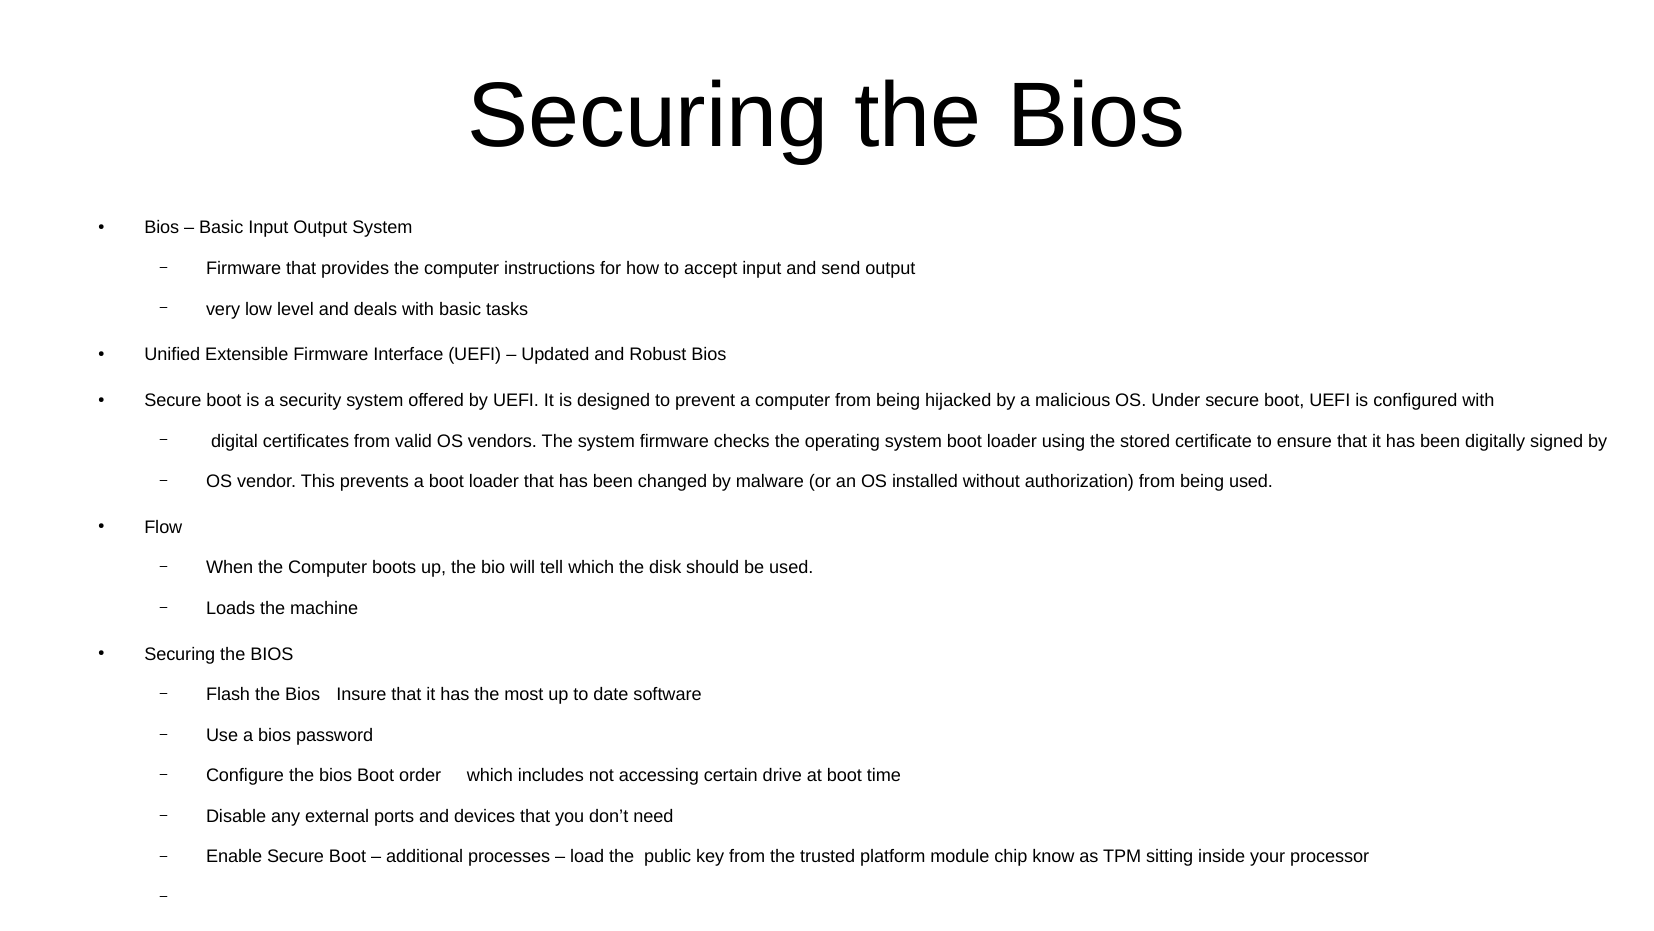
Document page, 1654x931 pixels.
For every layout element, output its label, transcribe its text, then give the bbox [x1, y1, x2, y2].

list Bios – Basic Input Output System Firmware that provides the computer instructions for how to accept input and send output very low level and deals with basic tasks Unified Extensible Firmware Interface (UEFI) – Updated and Robust Bios Secure boot is a security system offered by UEFI. It is designed to prevent a computer from being hijacked by a malicious OS. Under secure boot, UEFI is configured with digital certificates from valid OS vendors. The system firmware checks the operating system boot loader using the stored certificate to ensure that it has been digitally signed by OS vendor. This prevents a boot loader that has been changed by malware (or an OS installed without authorization) from being used. Flow When the Computer boots up, the bio will tell which the disk should be used. Loads the machine Securing the BIOS Flash the Bios Insure that it has the most up to date software Use a bios password Configure the bios Boot order which includes not accessing certain drive at boot time Disable any external ports and devices that you don’t need Enable Secure Boot – additional processes – load the public key from the trusted platform module chip know as TPM sitting inside your processor [82, 217, 1621, 931]
title Securing the Bios [82, 37, 1571, 193]
